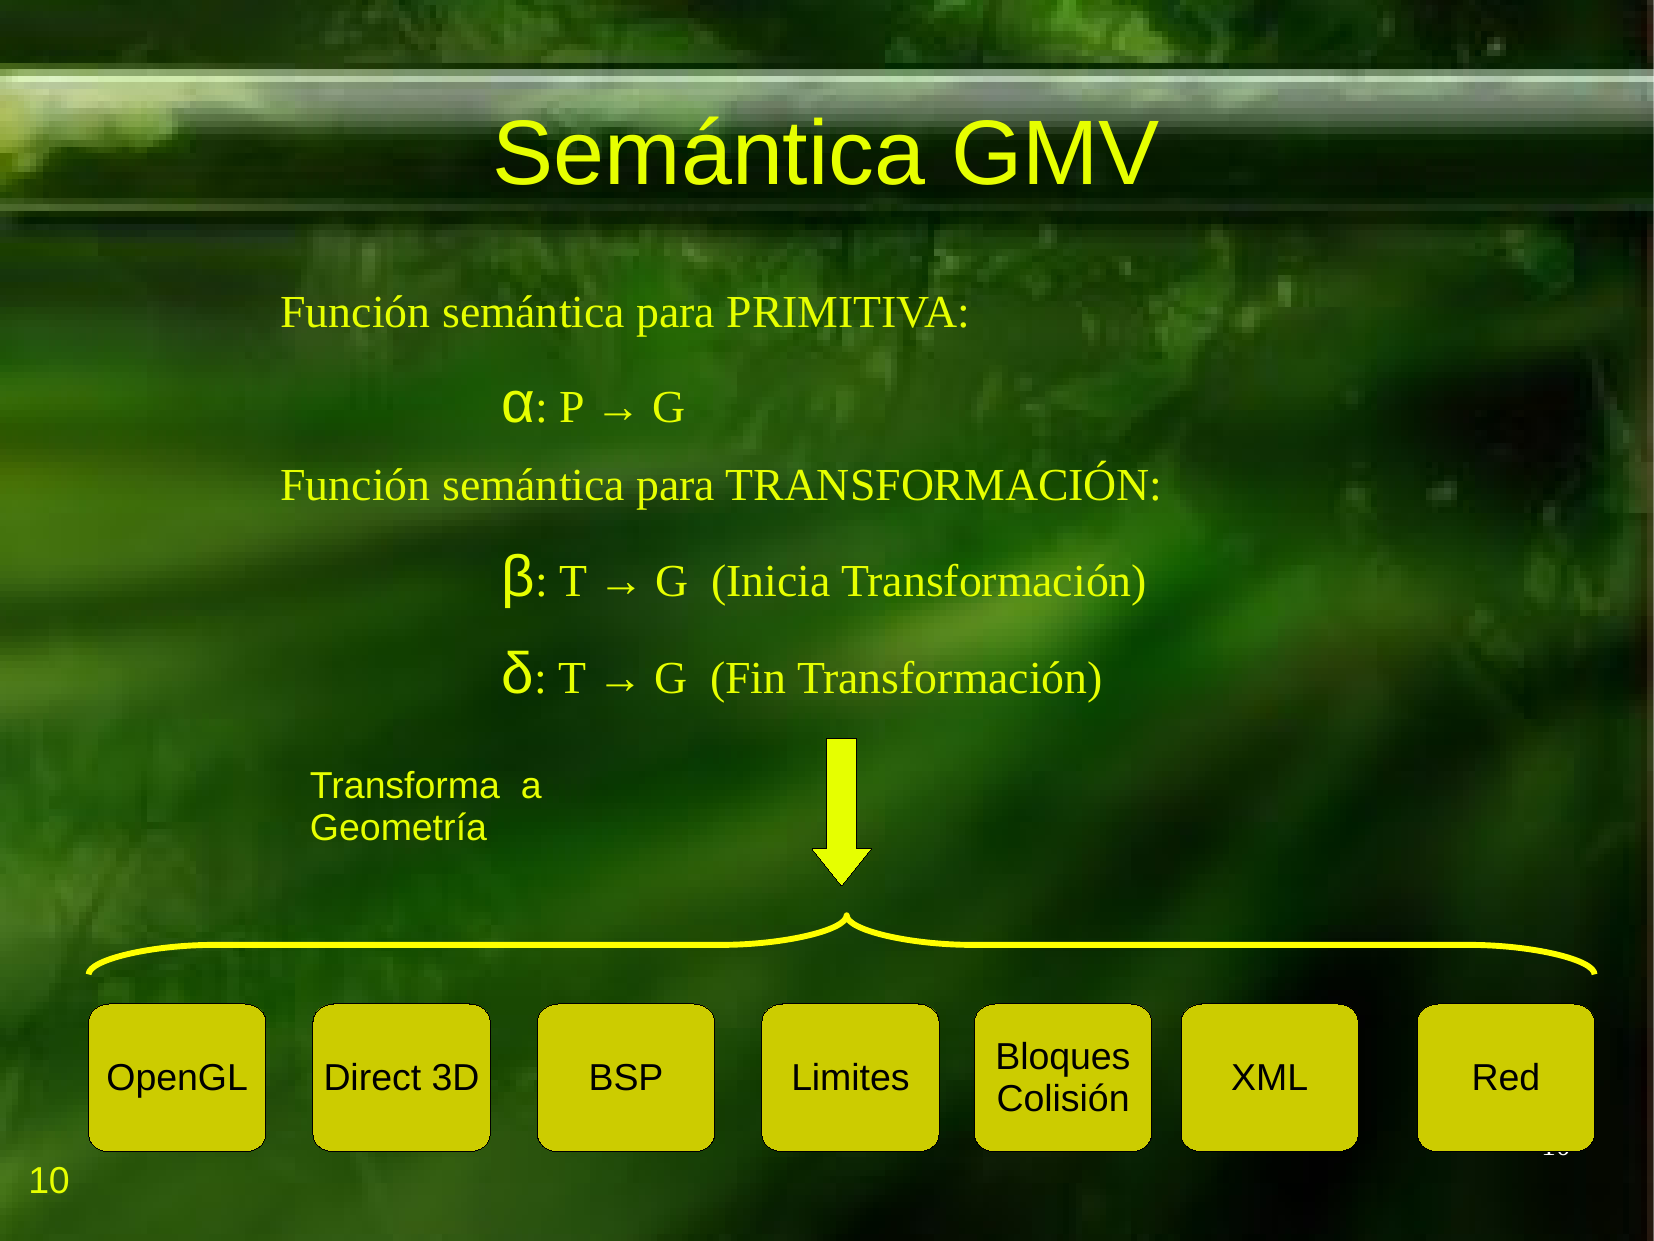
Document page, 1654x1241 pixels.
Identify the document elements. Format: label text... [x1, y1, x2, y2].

text_box Limites [761, 1003, 940, 1152]
text_box Bloques Colisión [974, 1003, 1152, 1152]
picture [0, 0, 1654, 1241]
text_box Direct 3D [312, 1003, 491, 1152]
text_box Función semántica para PRIMITIVA: α: P → G Función semántica para TRANSFORMACIÓN: β: T → G (Inicia Transformación) δ: T → G (Fin Transformación) [265, 266, 1419, 701]
title Semántica GMV [82, 56, 1571, 250]
text_box Transforma a Geometría [295, 757, 591, 857]
text_box BSP [537, 1003, 715, 1152]
text_box OpenGL [88, 1003, 266, 1152]
text_box <número> [13, 1151, 214, 1222]
text_box Red [1417, 1003, 1595, 1152]
text_box XML [1181, 1003, 1359, 1152]
text_box [812, 738, 872, 886]
